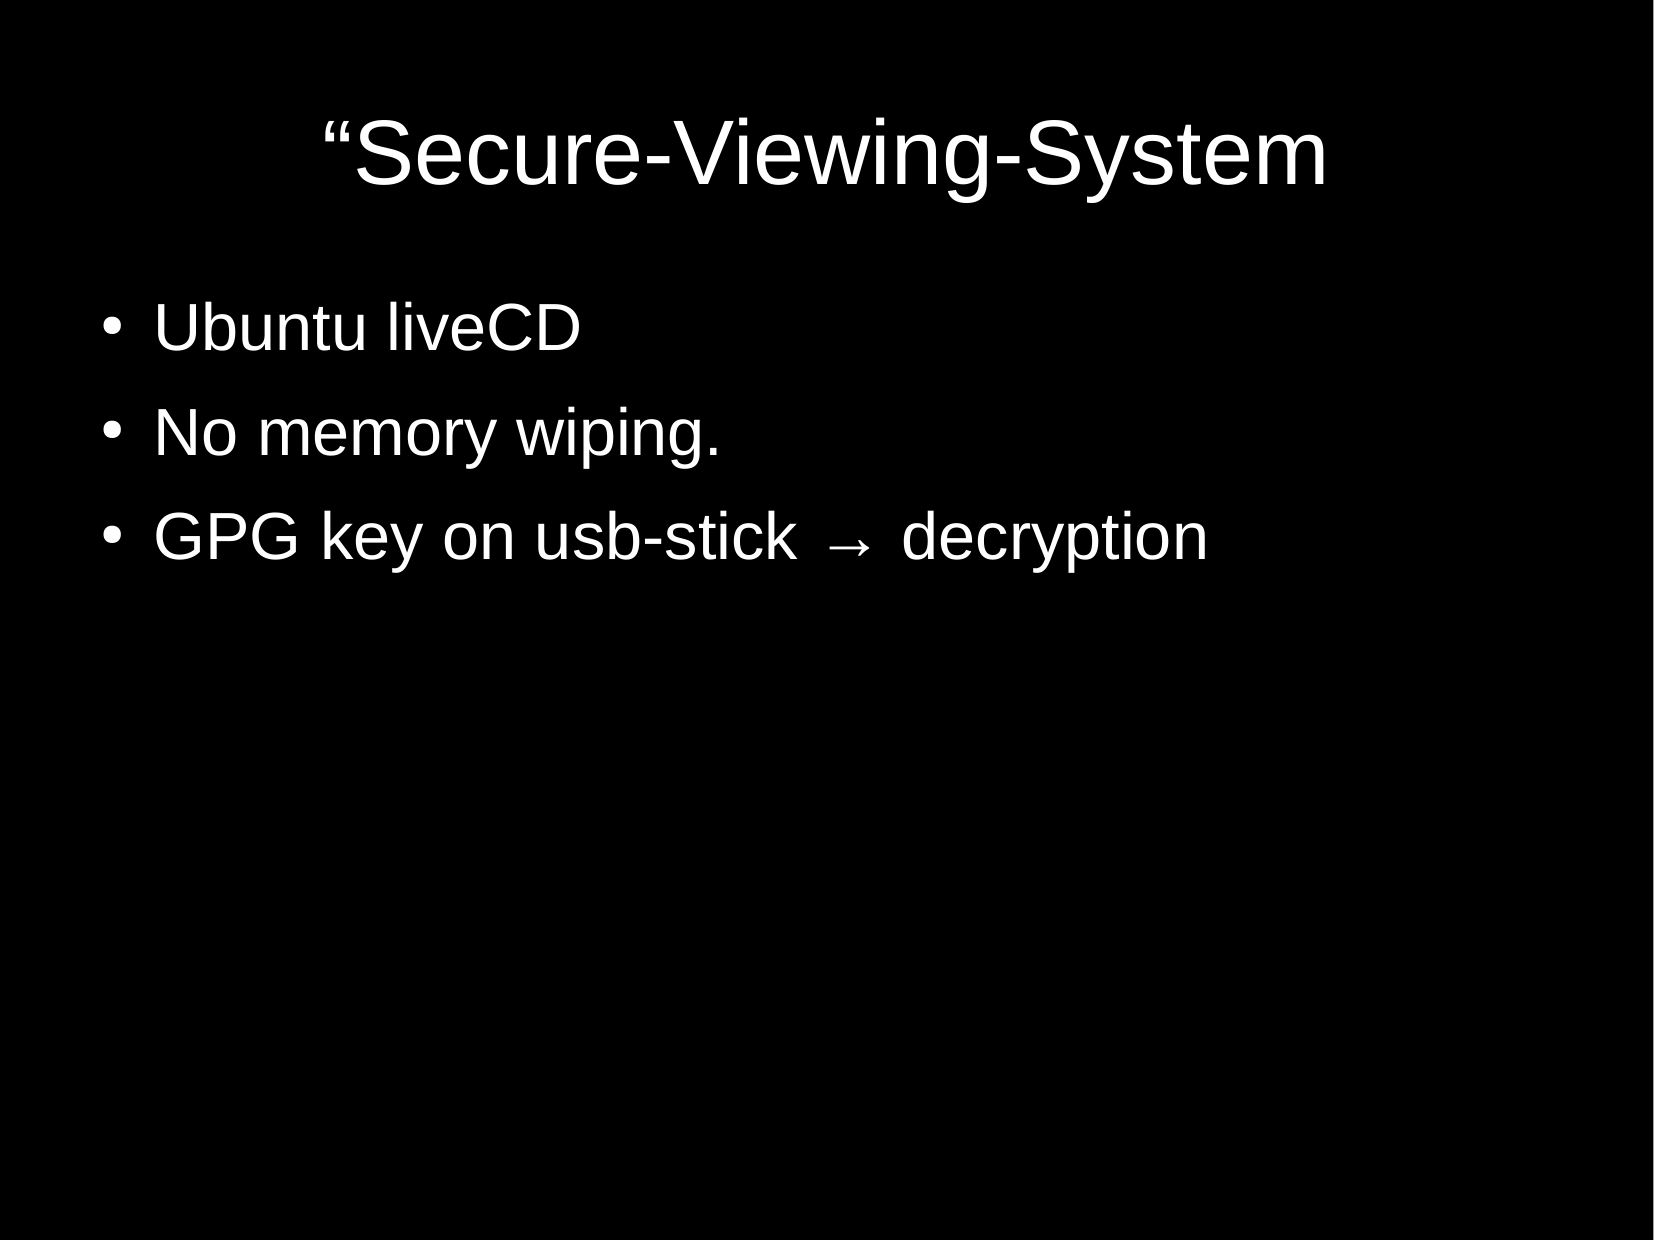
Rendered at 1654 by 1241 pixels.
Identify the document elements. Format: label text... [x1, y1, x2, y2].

title “Secure-Viewing-System [82, 49, 1571, 257]
list Ubuntu liveCD No memory wiping. GPG key on usb-stick → decryption [82, 290, 1538, 1010]
